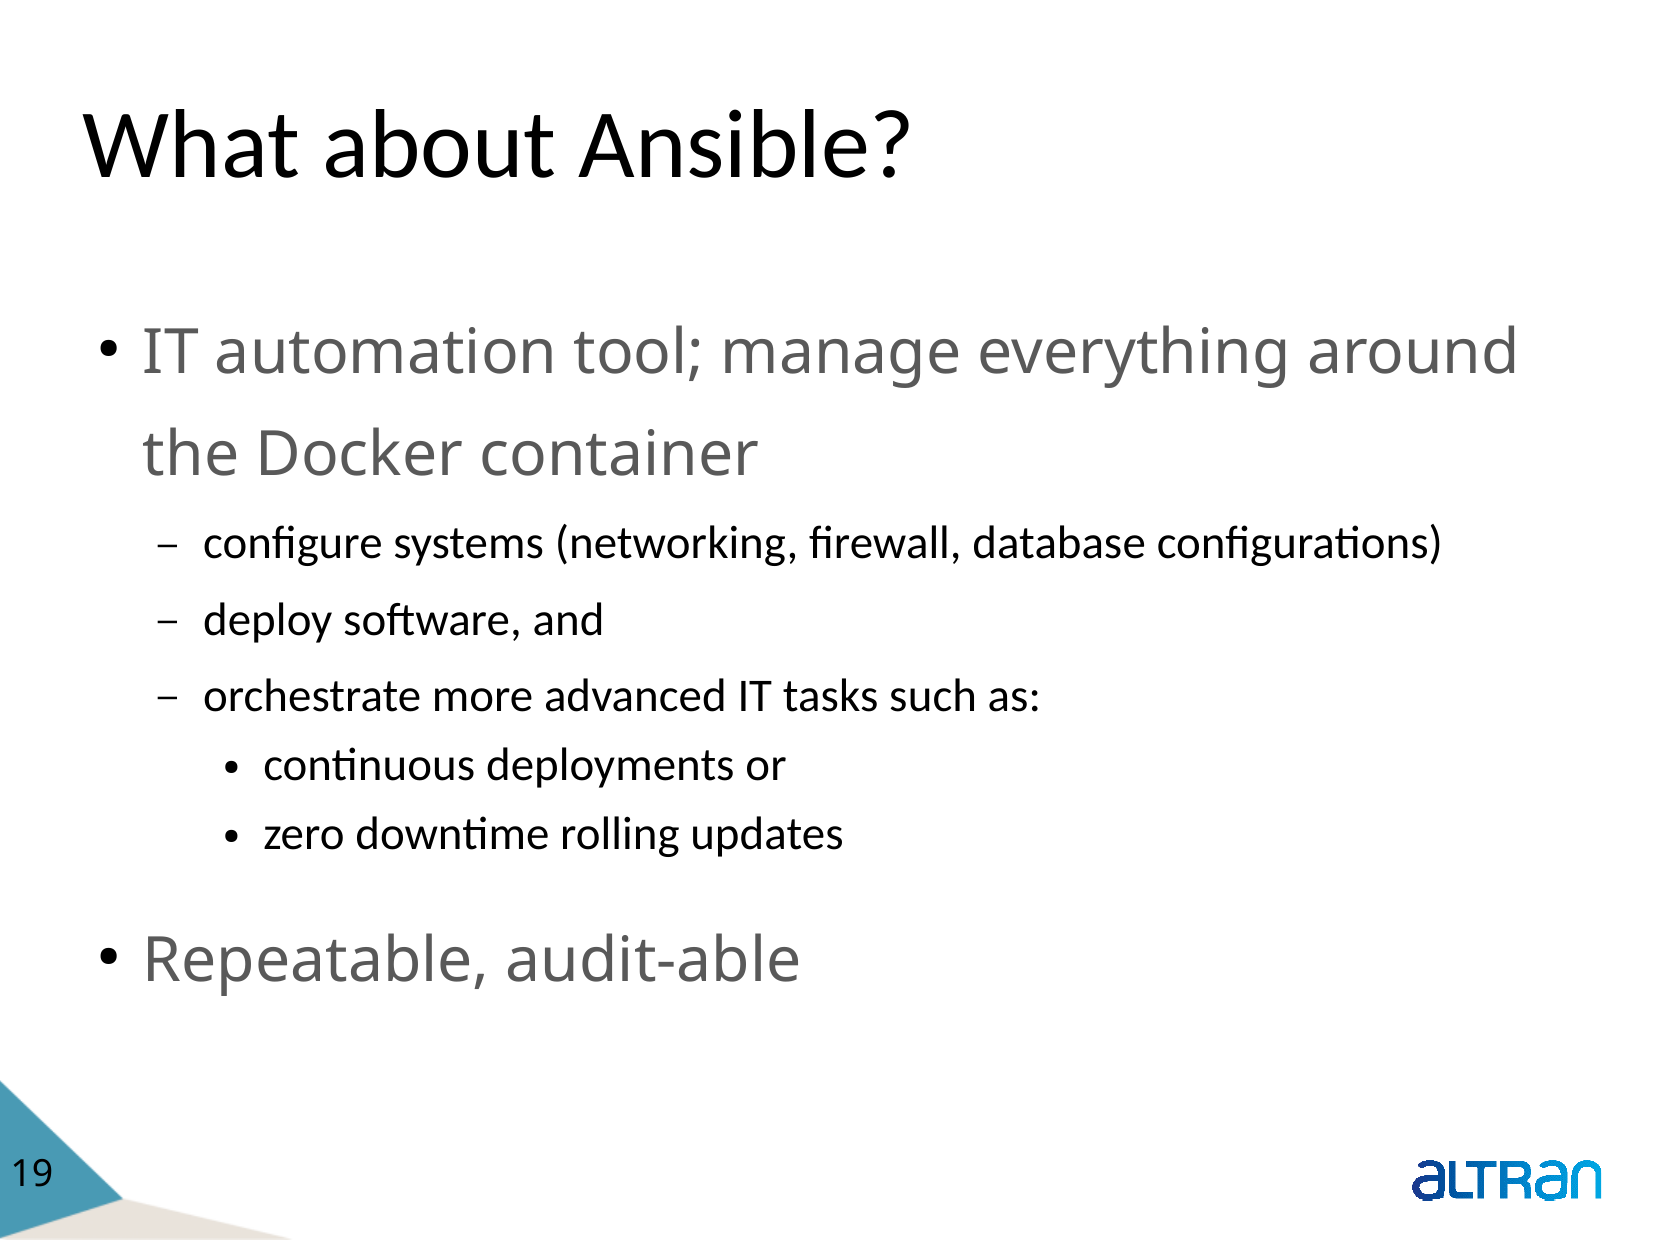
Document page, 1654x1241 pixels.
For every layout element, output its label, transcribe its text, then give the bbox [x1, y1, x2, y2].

list IT automation tool; manage everything around the Docker container configure systems (networking, firewall, database configurations) deploy software, and orchestrate more advanced IT tasks such as: continuous deployments or zero downtime rolling updates Repeatable, audit-able [82, 290, 1571, 1010]
title What about Ansible? [82, 49, 1571, 257]
picture [1412, 1160, 1559, 1201]
picture [1595, 1160, 1602, 1167]
picture [1555, 1160, 1602, 1201]
picture [1543, 1182, 1560, 1193]
picture [0, 1072, 316, 1240]
